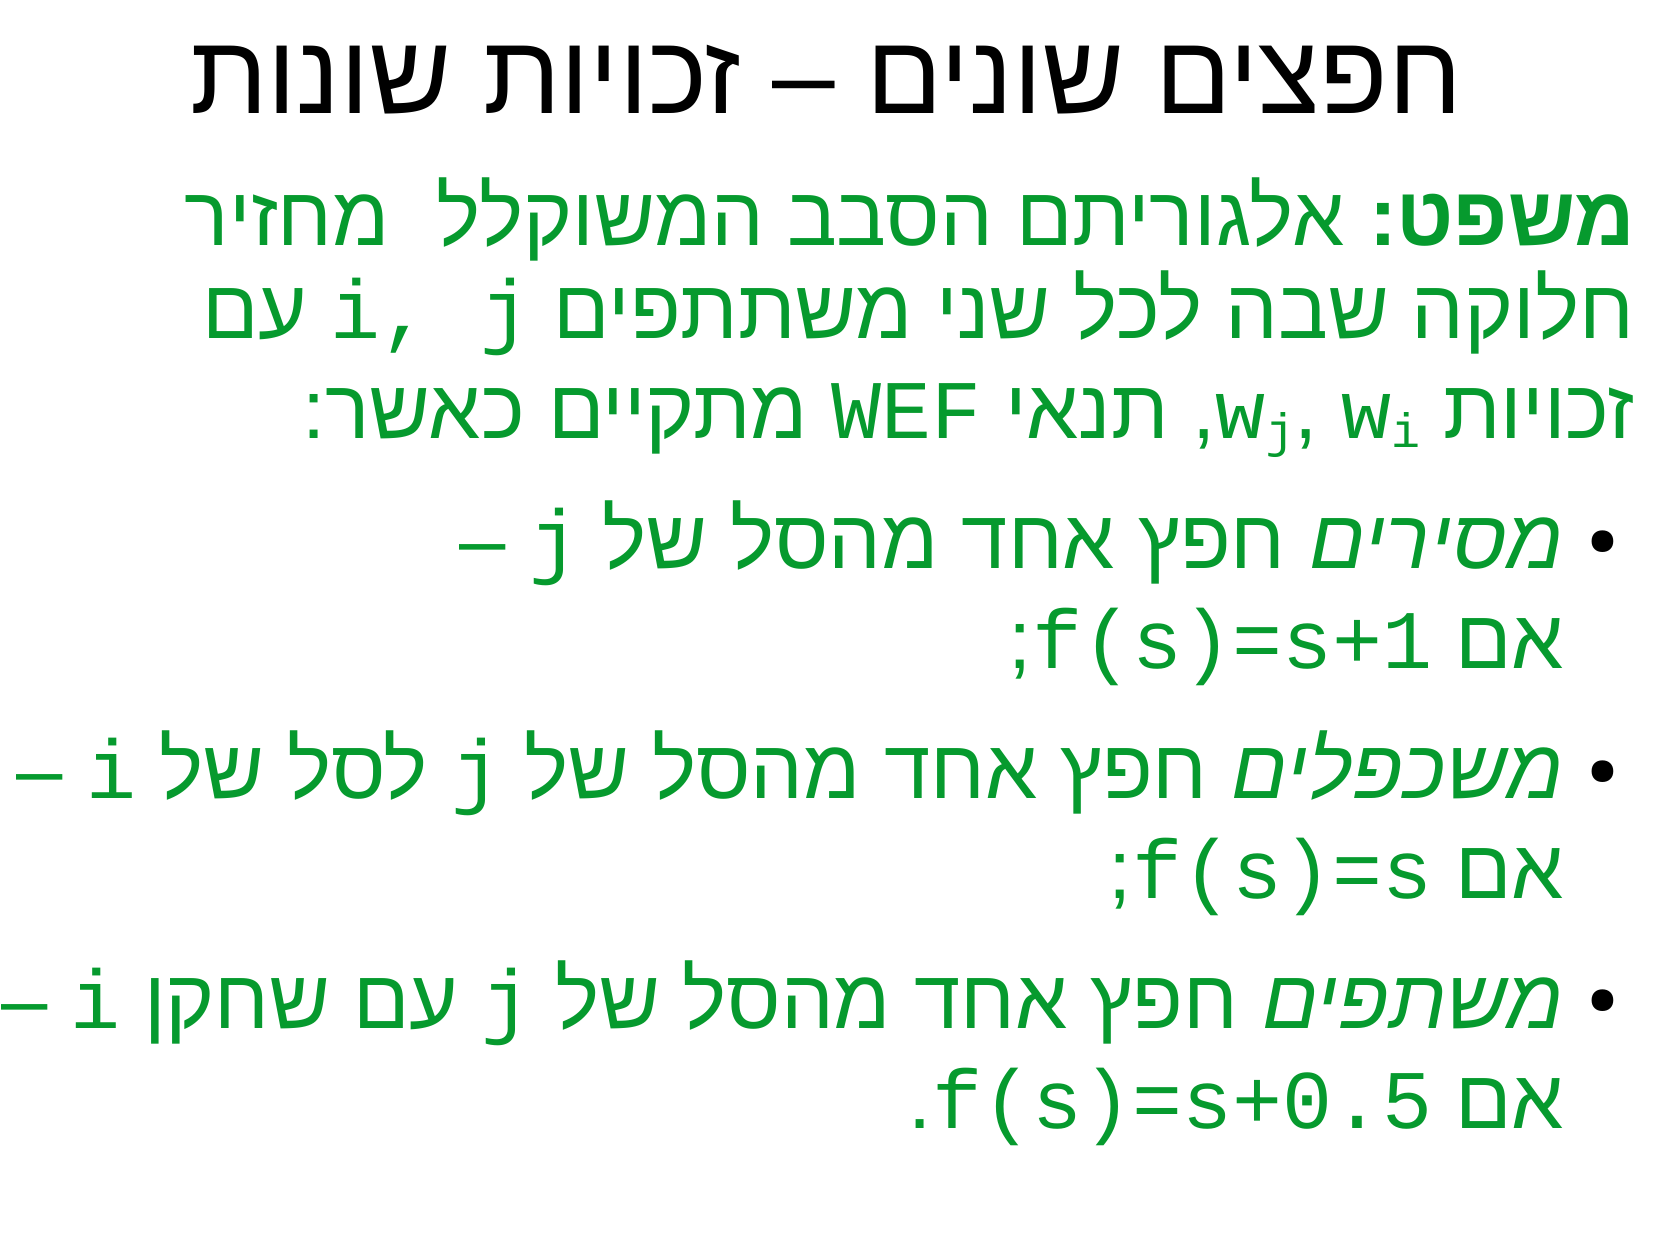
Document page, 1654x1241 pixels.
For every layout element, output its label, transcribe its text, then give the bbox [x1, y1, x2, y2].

list משפט: אלגוריתם הסבב המשוקלל מחזיר חלוקה שבה לכל שני משתתפים i, j עם זכויות wj, wi, תנאי WEF מתקיים כאשר: מסירים חפץ אחד מהסל של j – אם f(s)=s+1; משכפלים חפץ אחד מהסל של j לסל של i – אם f(s)=s; משתפים חפץ אחד מהסל של j עם שחקן i – אם f(s)=s+0.5. [0, 170, 1636, 1241]
title חפצים שונים – זכויות שונות [0, 0, 1654, 151]
